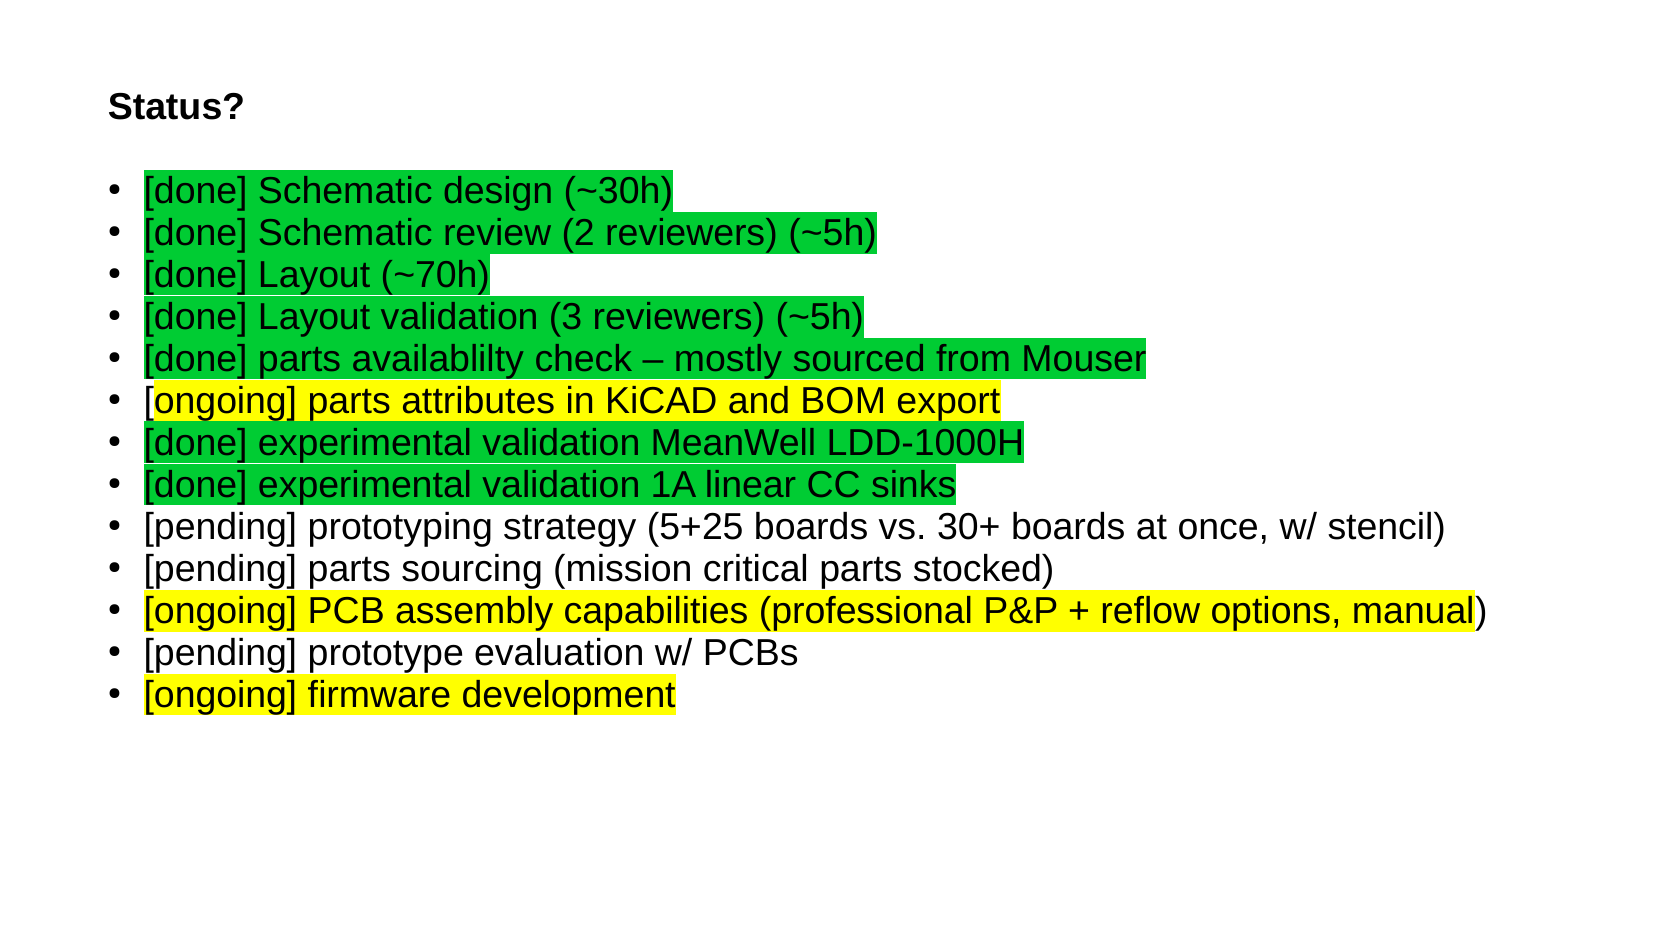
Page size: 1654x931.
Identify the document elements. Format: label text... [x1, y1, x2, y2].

text_box Status? [done] Schematic design (~30h) [done] Schematic review (2 reviewers) (~5h) [done] Layout (~70h) [done] Layout validation (3 reviewers) (~5h) [done] parts availablilty check – mostly sourced from Mouser [ongoing] parts attributes in KiCAD and BOM export [done] experimental validation MeanWell LDD-1000H [done] experimental validation 1A linear CC sinks [pending] prototyping strategy (5+25 boards vs. 30+ boards at once, w/ stencil) [pending] parts sourcing (mission critical parts stocked) [ongoing] PCB assembly capabilities (professional P&P + reflow options, manual) [pending] prototype evaluation w/ PCBs [ongoing] firmware development [93, 78, 1503, 765]
